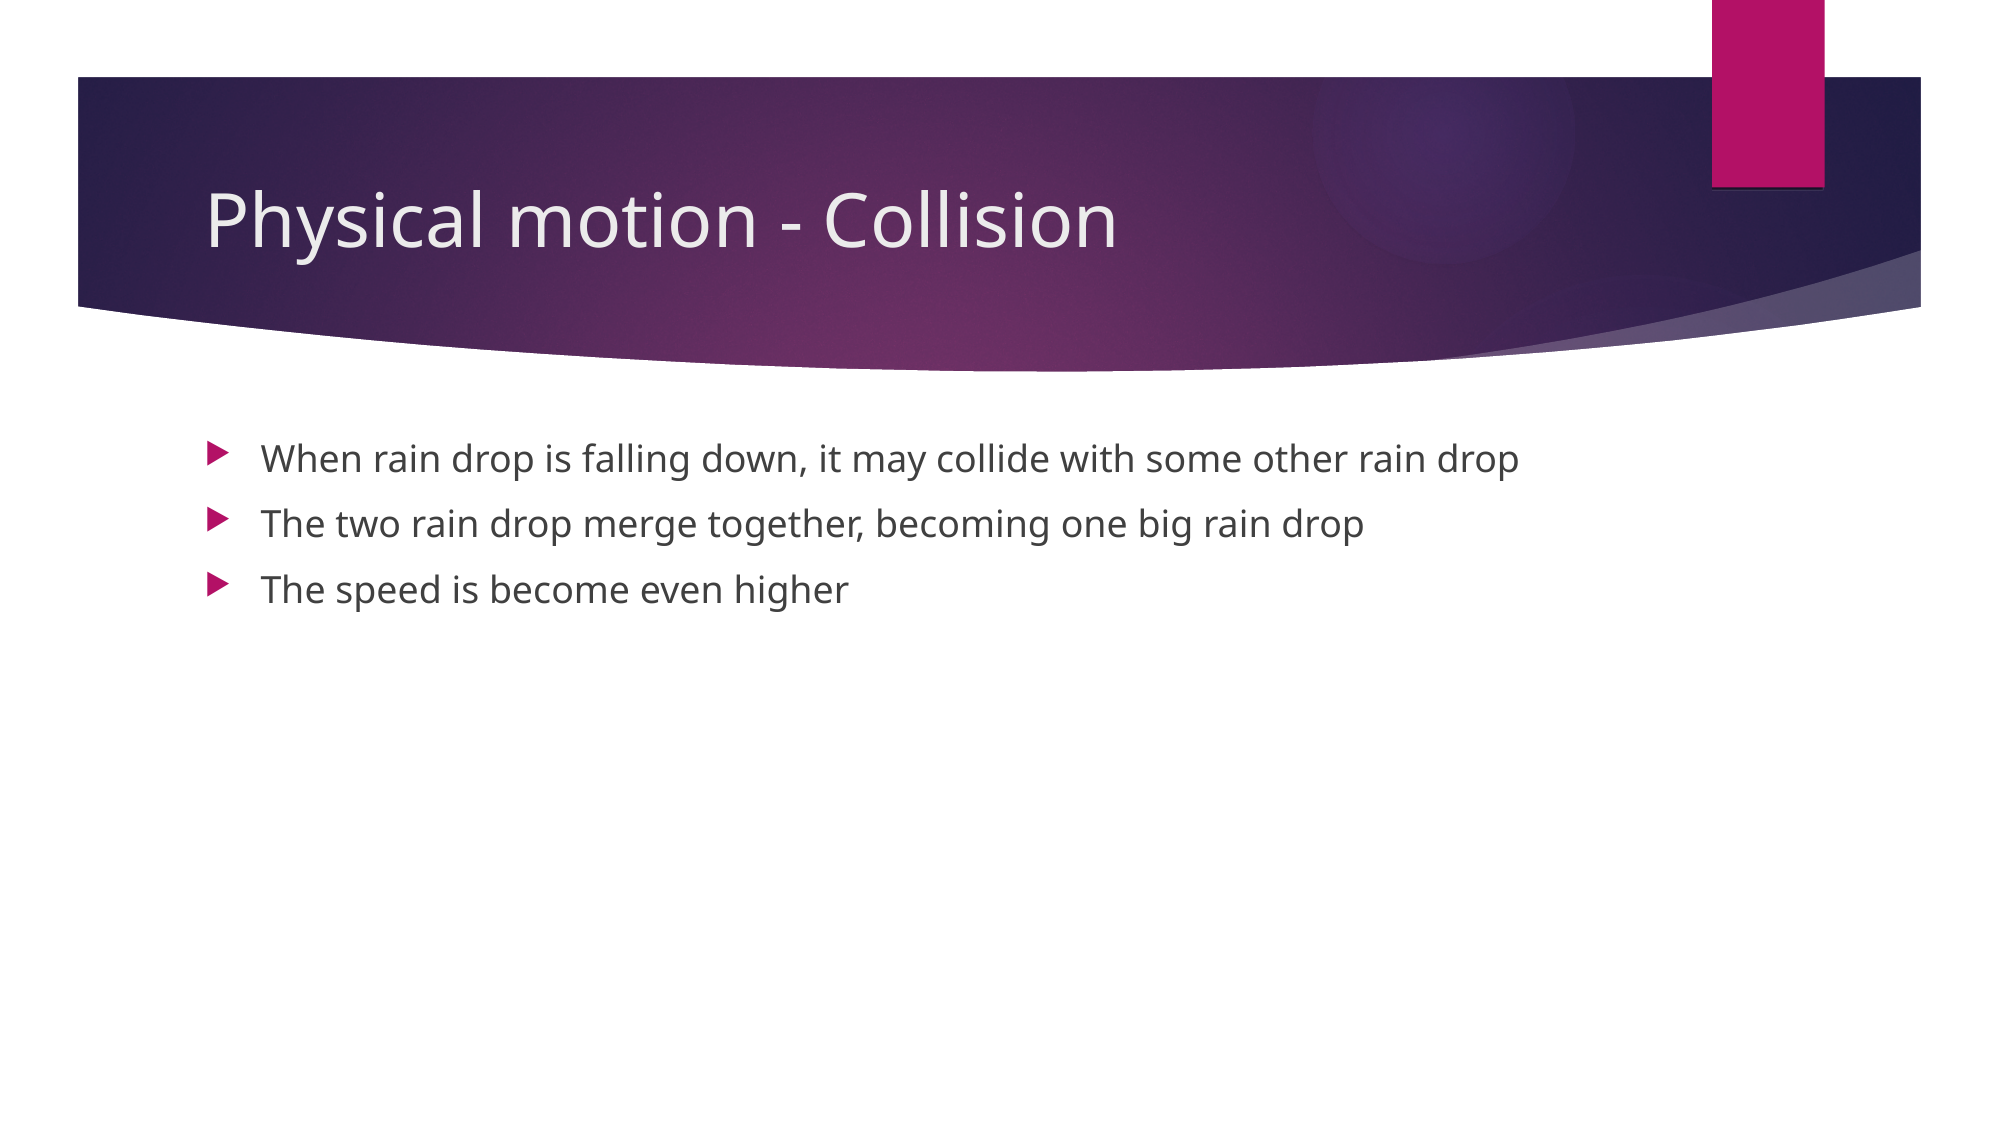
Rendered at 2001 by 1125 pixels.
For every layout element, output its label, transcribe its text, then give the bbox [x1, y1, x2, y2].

list When rain drop is falling down, it may collide with some other rain drop The two rain drop merge together, becoming one big rain drop The speed is become even higher [189, 427, 1638, 988]
picture [79, 78, 1920, 371]
title Physical motion - Collision [189, 159, 1627, 276]
